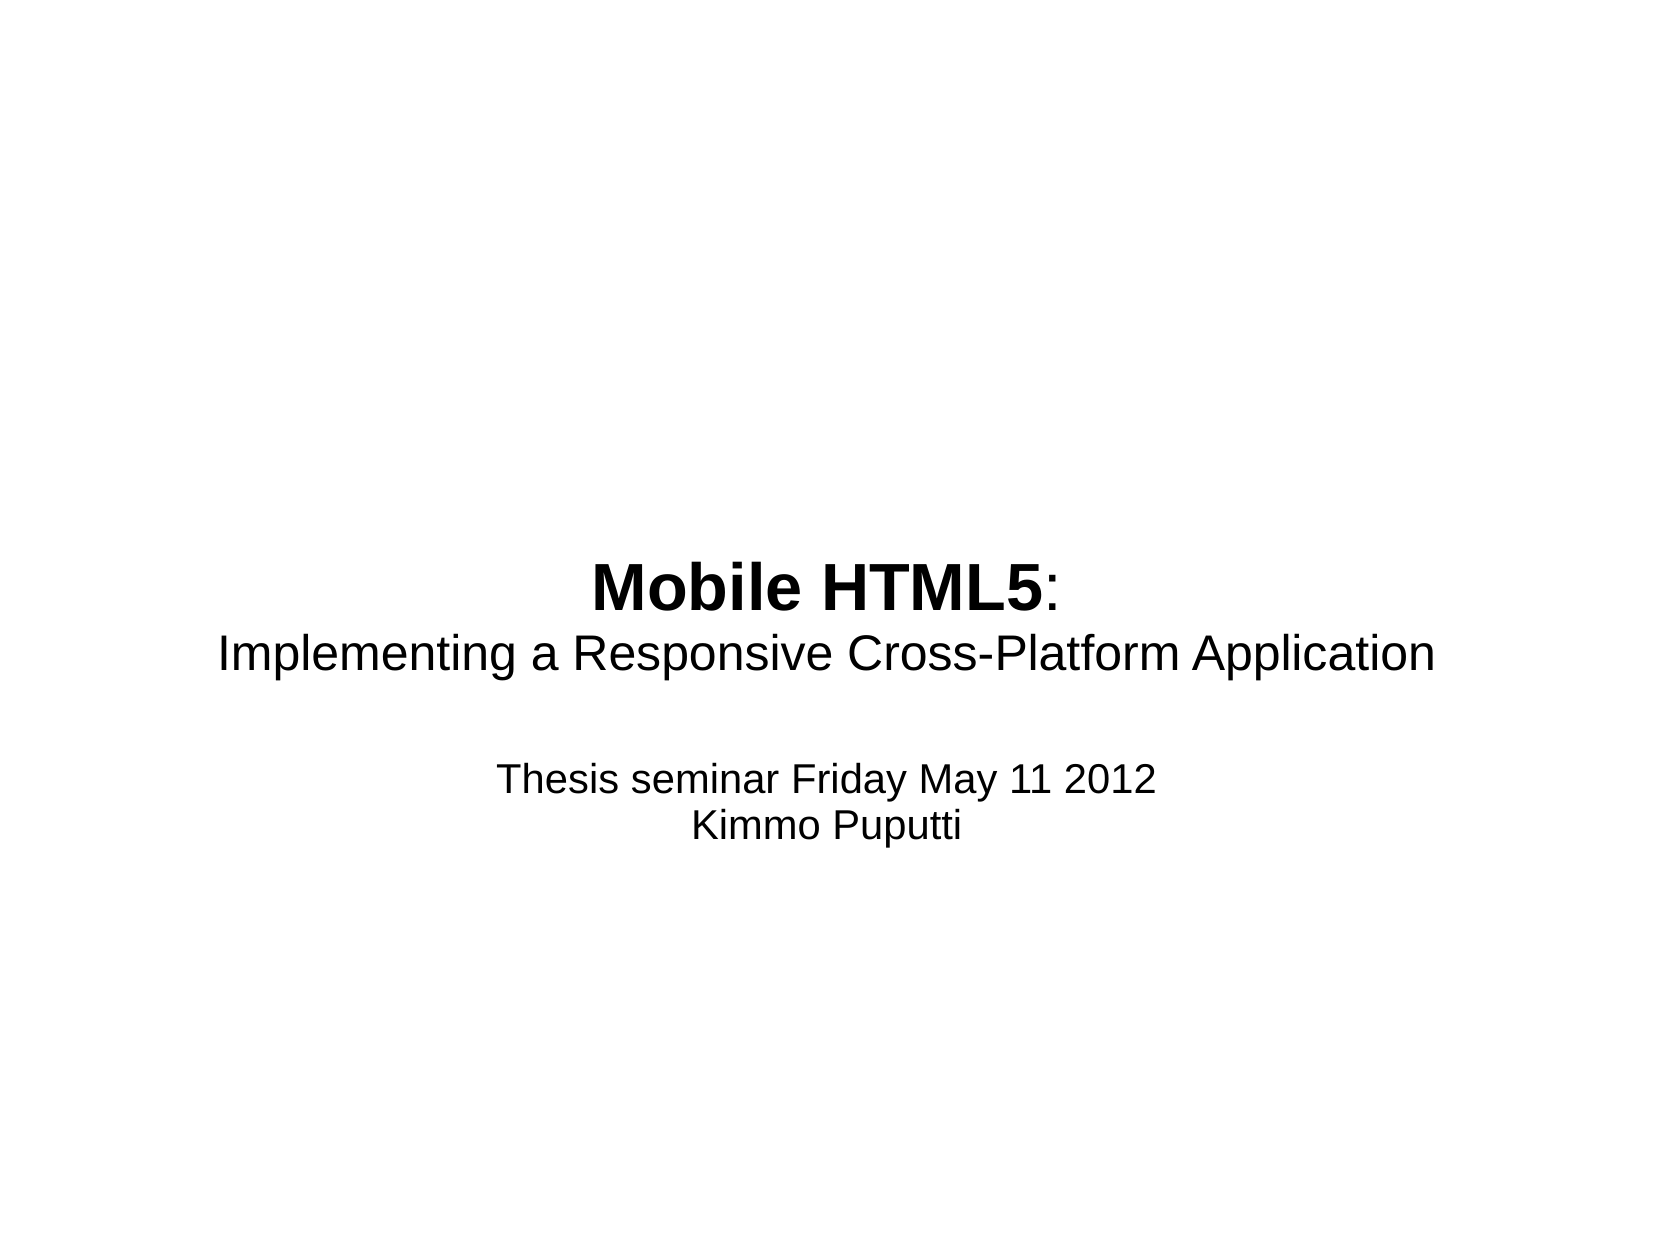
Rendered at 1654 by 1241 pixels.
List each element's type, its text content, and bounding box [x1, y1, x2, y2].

subtitle Mobile HTML5: Implementing a Responsive Cross-Platform Application Thesis seminar Friday May 11 2012 Kimmo Puputti [82, 290, 1571, 1109]
